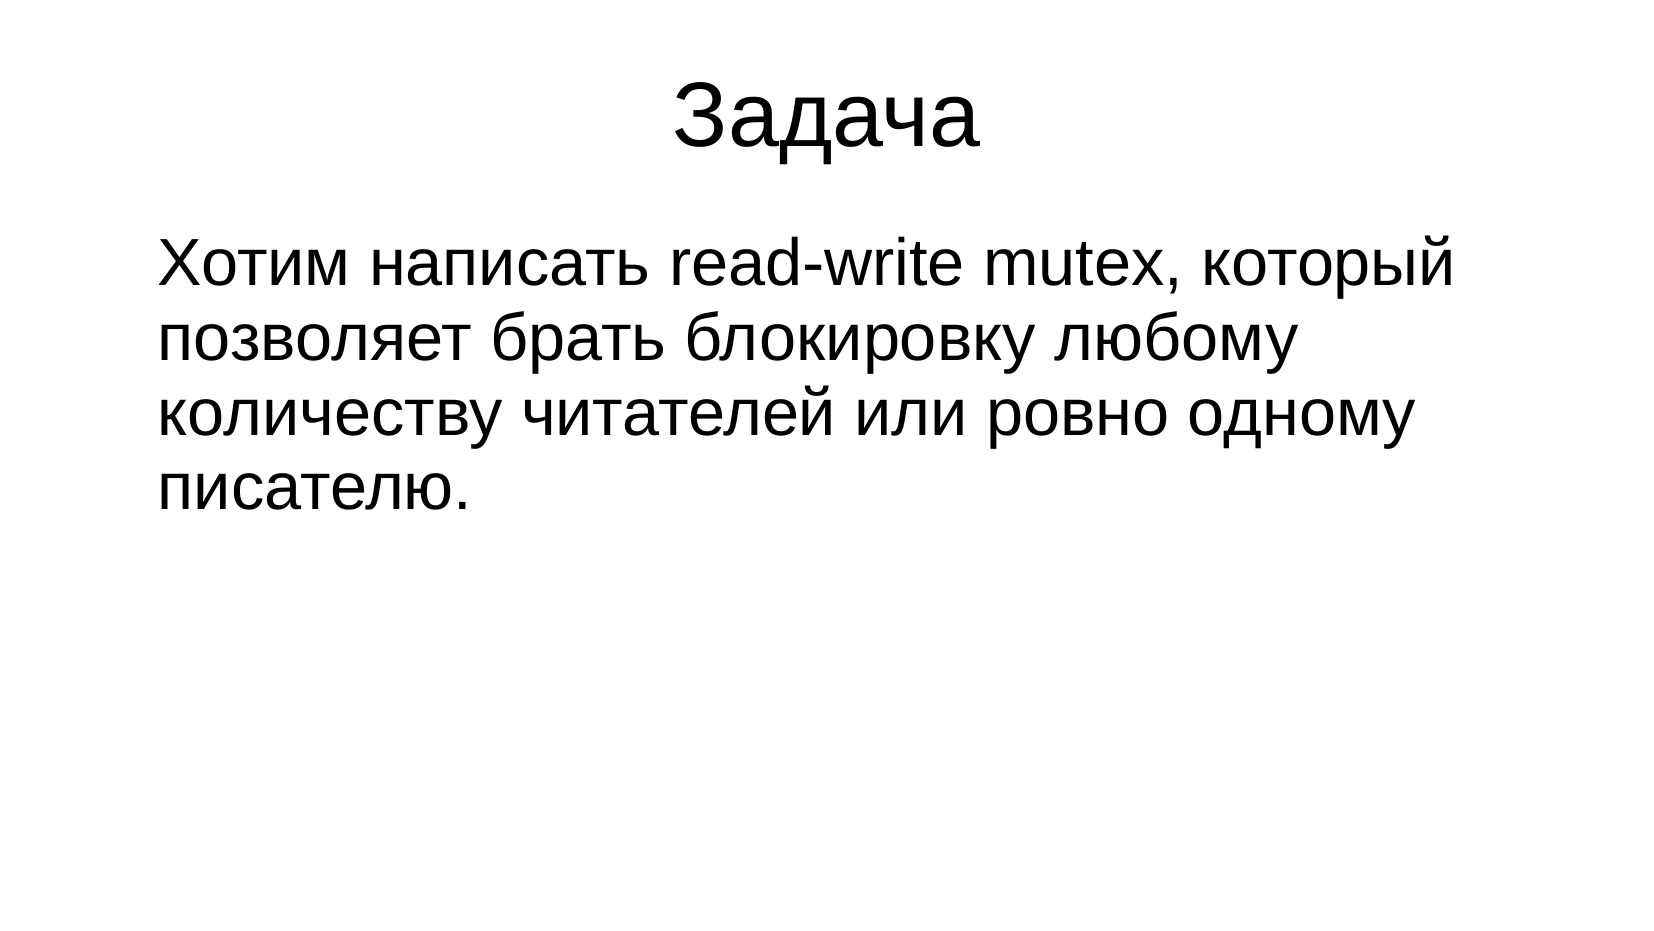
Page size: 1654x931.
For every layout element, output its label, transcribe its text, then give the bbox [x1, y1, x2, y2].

list Хотим написать read-write mutex, который позволяет брать блокировку любому количеству читателей или ровно одному писателю. [86, 225, 1576, 765]
title Задача [82, 37, 1571, 193]
